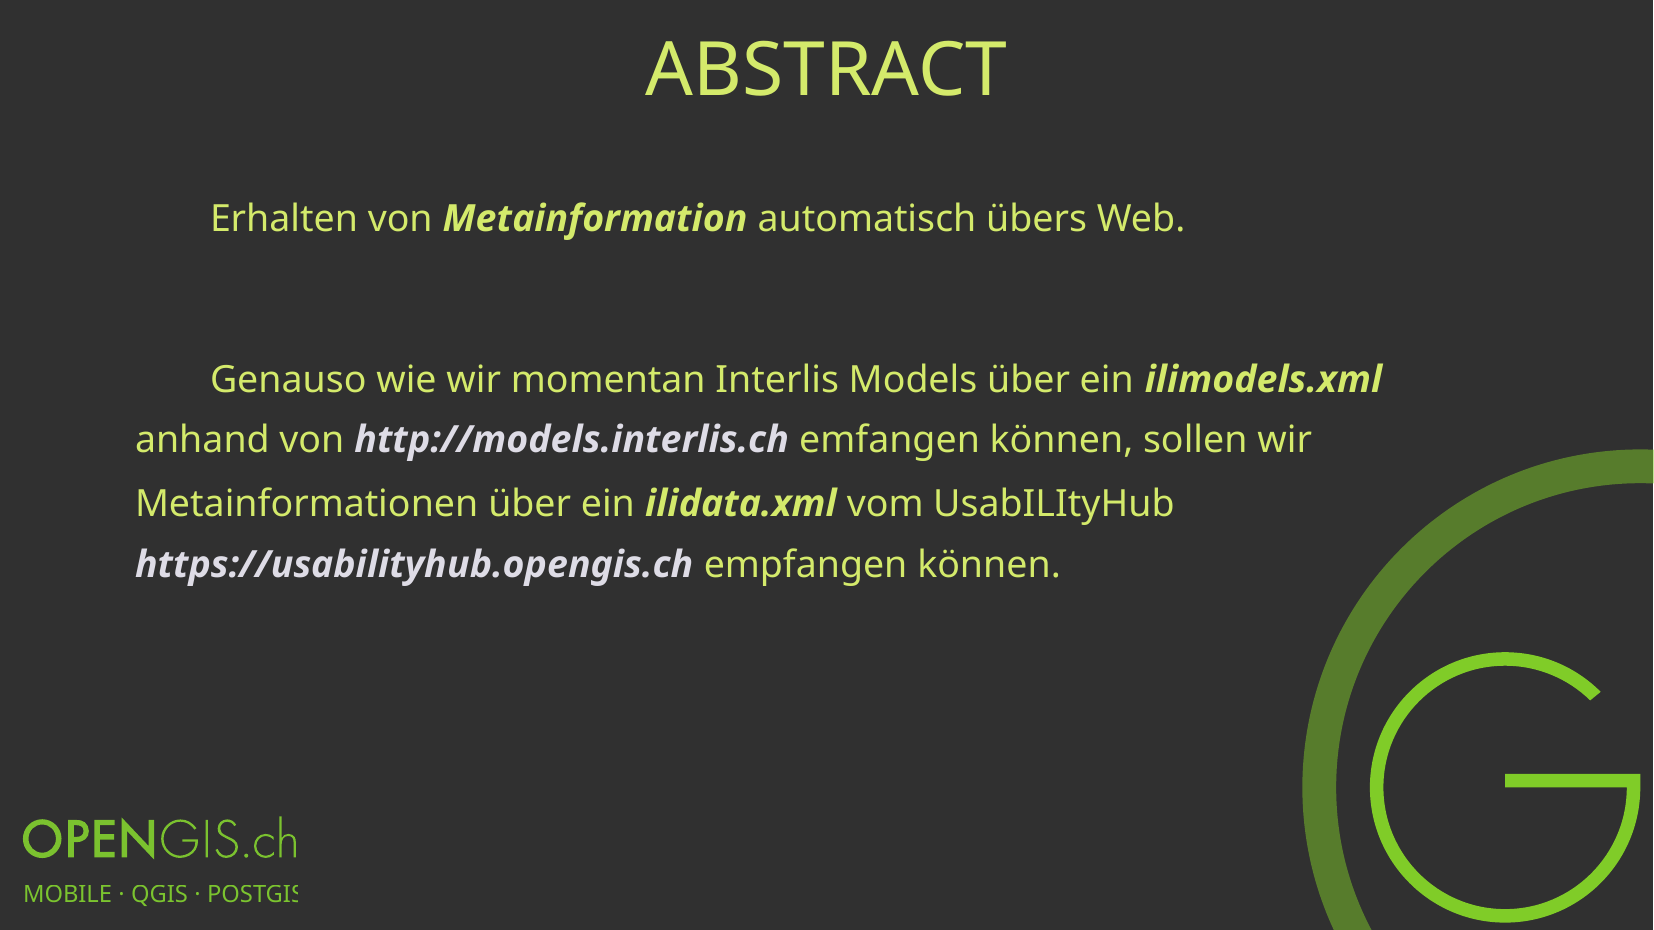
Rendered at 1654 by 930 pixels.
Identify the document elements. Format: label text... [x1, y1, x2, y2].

title ABSTRACT [0, 0, 1653, 135]
text_box Erhalten von Metainformation automatisch übers Web. Genauso wie wir momentan Interlis Models über ein ilimodels.xml anhand von http://models.interlis.ch emfangen können, sollen wir Metainformationen über ein ilidata.xml vom UsabILItyHub https://usabilityhub.opengis.ch empfangen können. [0, 180, 1471, 826]
